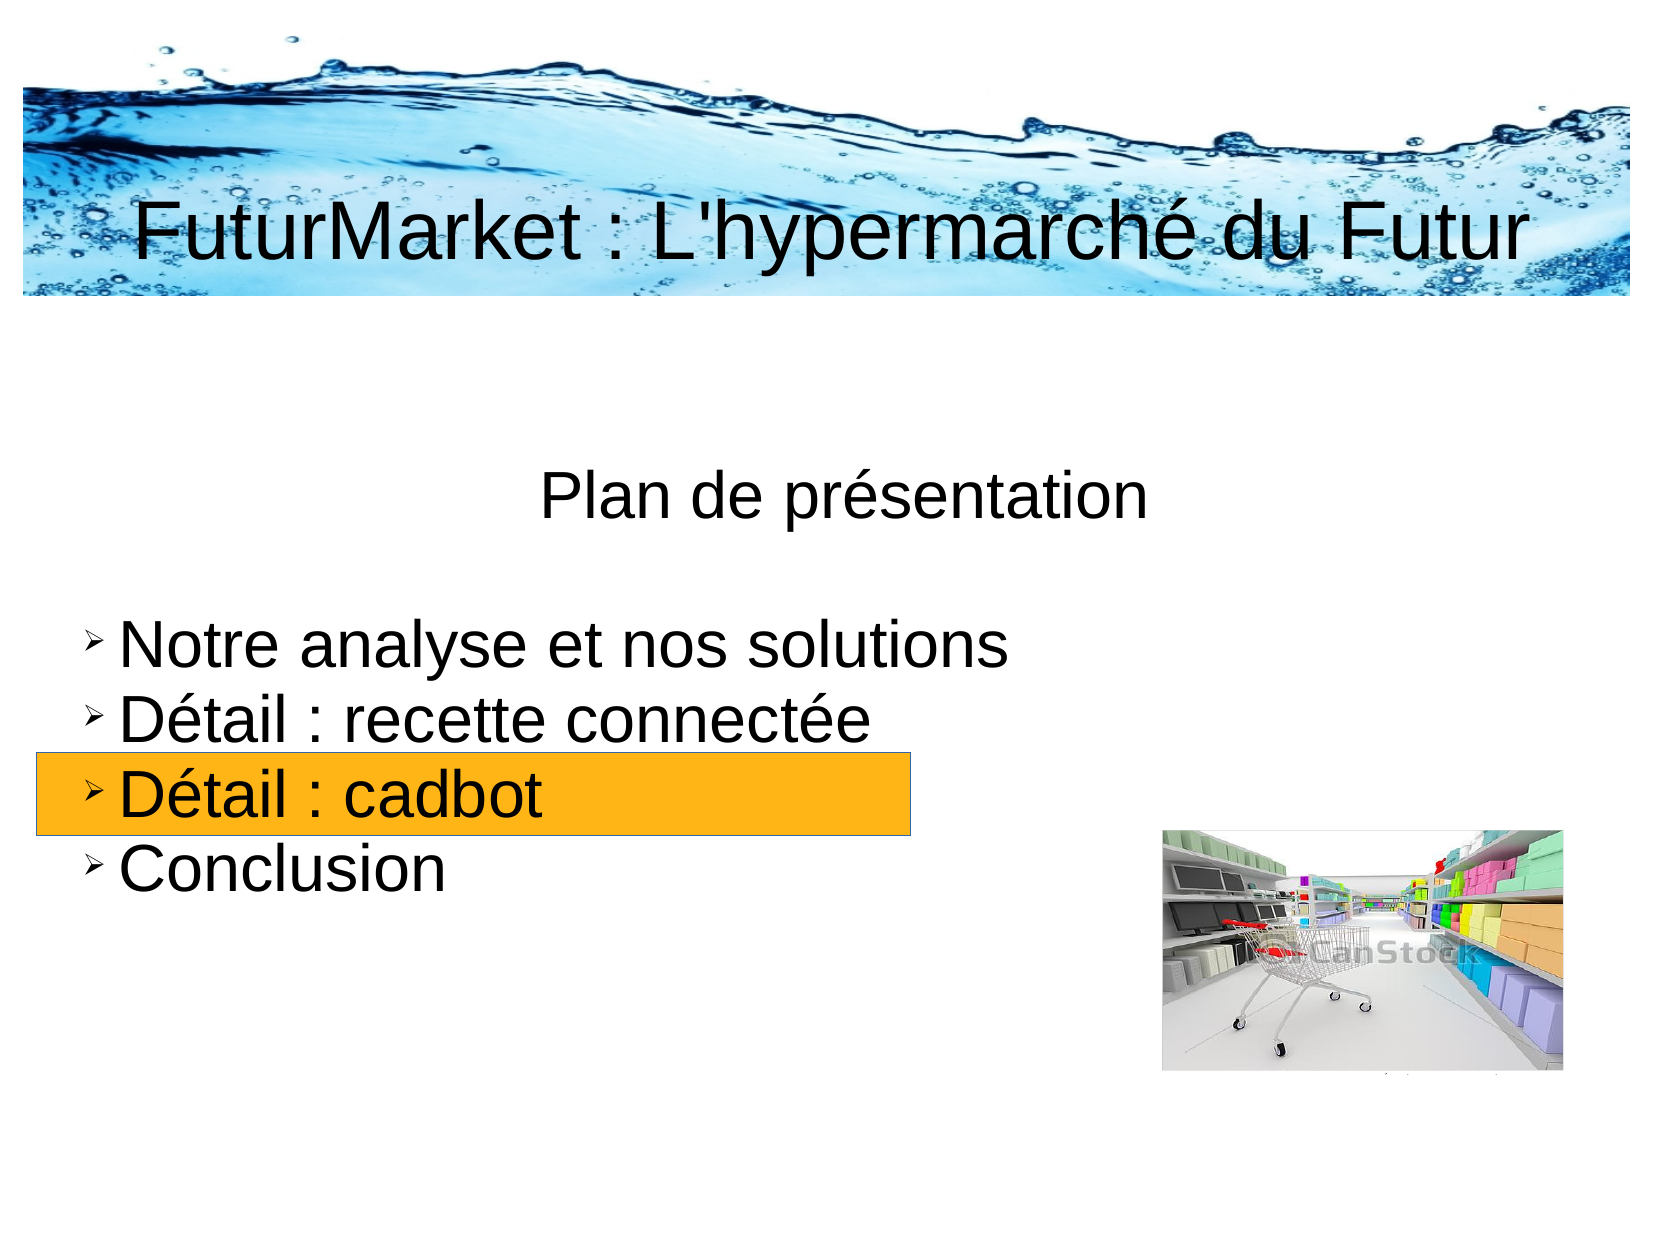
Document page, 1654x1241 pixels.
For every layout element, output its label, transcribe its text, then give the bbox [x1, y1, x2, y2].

text_box [36, 752, 82, 836]
picture [1157, 826, 1571, 1075]
subtitle Plan de présentation Notre analyse et nos solutions Détail : recette connectée Détail : cadbot Conclusion [82, 354, 1571, 1010]
picture [23, 23, 1630, 296]
